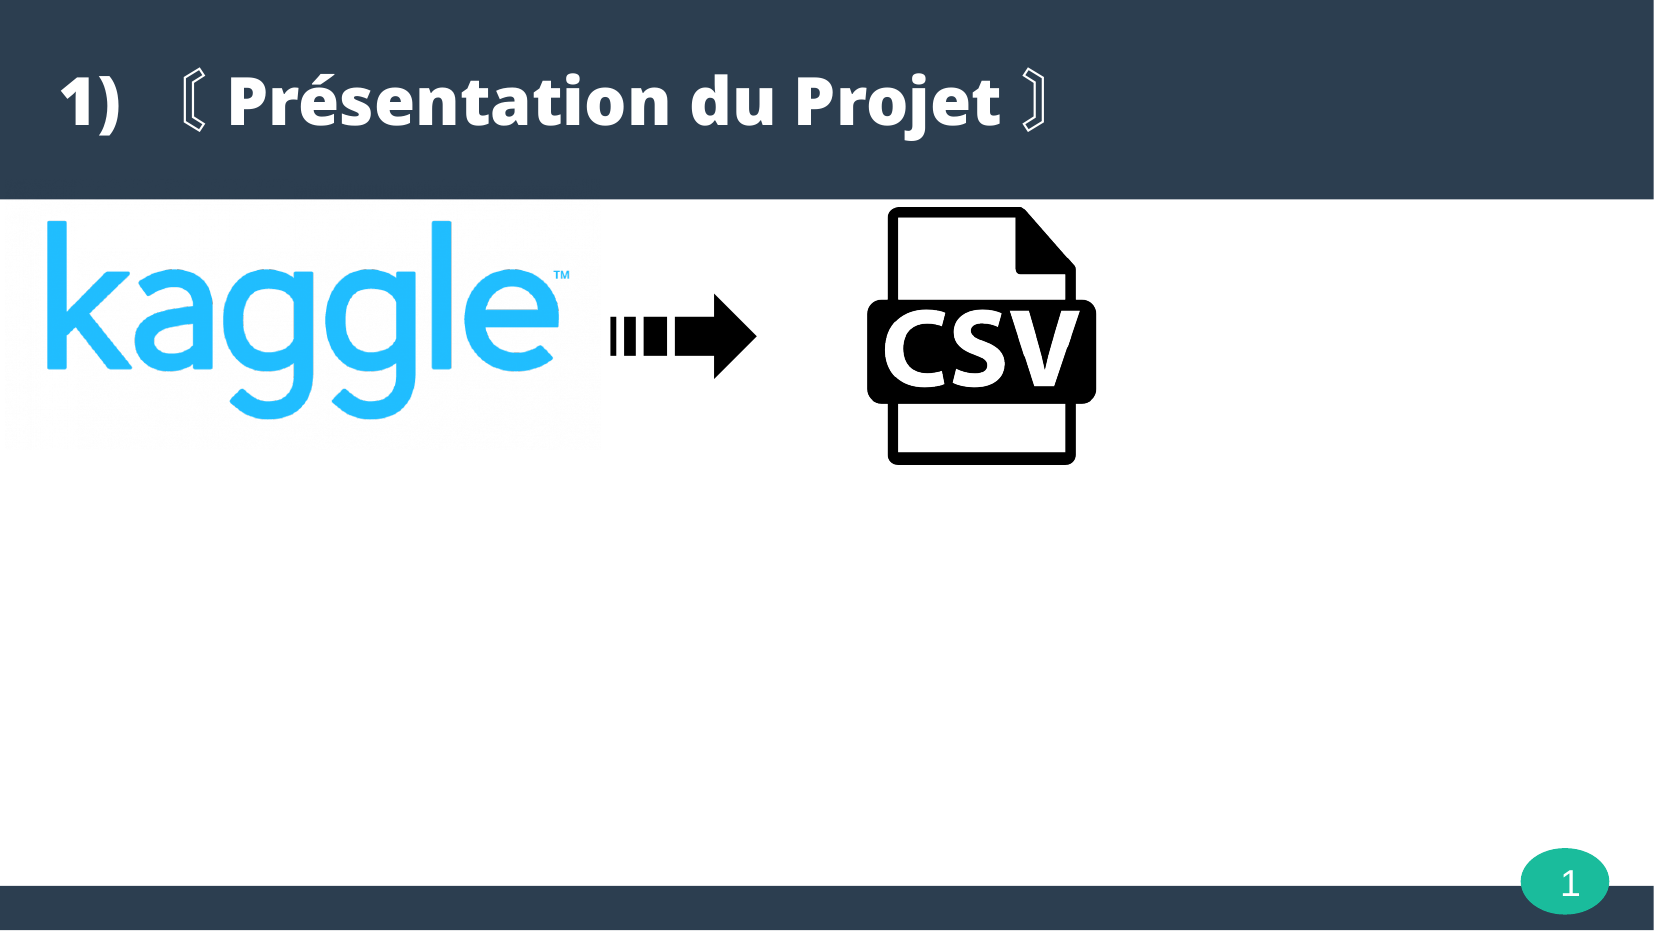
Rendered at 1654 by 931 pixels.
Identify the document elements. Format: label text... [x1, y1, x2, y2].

picture [5, 179, 601, 451]
picture [852, 207, 1111, 466]
text_box ➟ [585, 211, 886, 451]
title 1)〘Présentation du Projet〙 [59, 37, 1595, 156]
